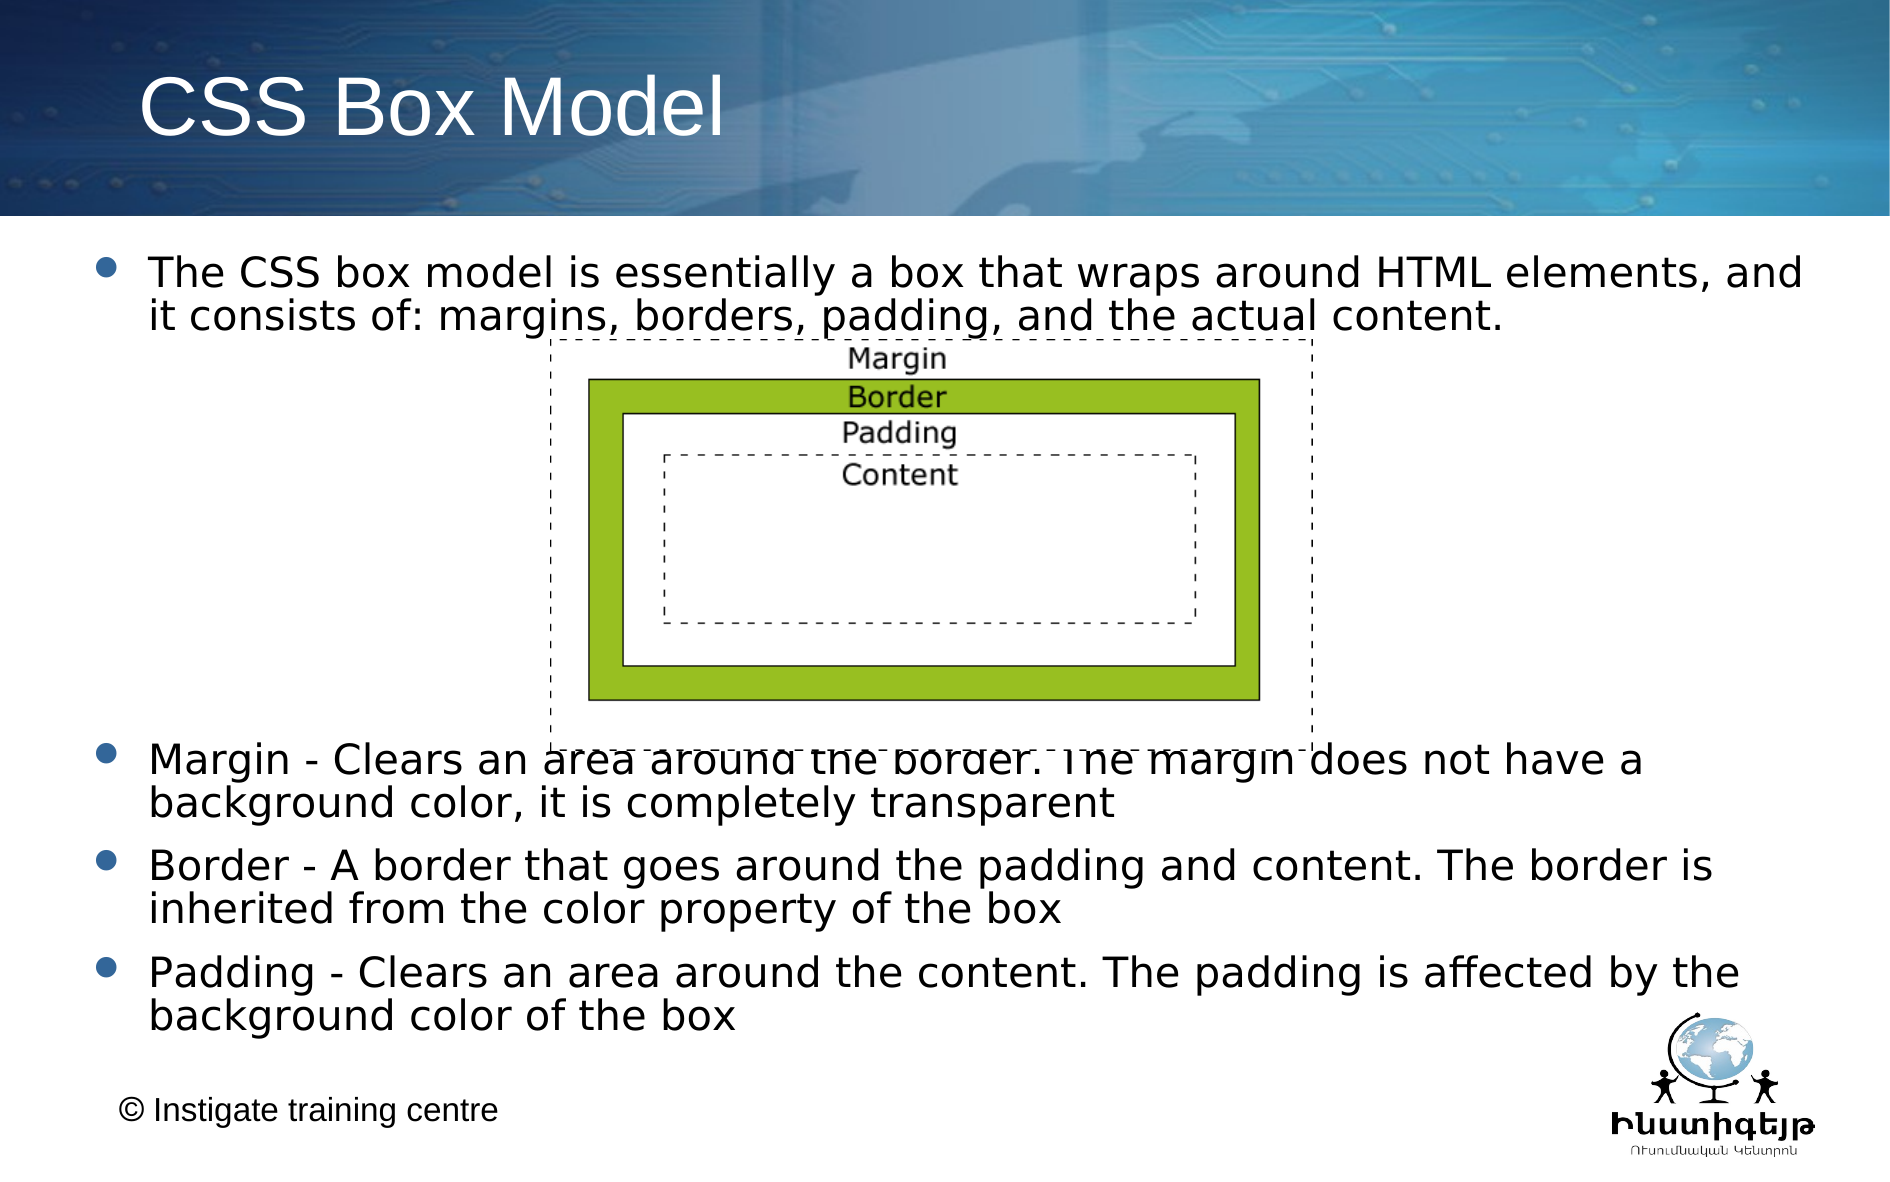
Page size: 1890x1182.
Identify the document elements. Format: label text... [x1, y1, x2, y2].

picture [0, 0, 1890, 216]
picture [550, 339, 1313, 751]
picture [1612, 1012, 1815, 1157]
list The CSS box model is essentially a box that wraps around HTML elements, and it consists of: margins, borders, padding, and the actual content. Margin - Clears an area around the border. The margin does not have a background color, it is completely transparent Border - A border that goes around the padding and content. The border is inherited from the color property of the box Padding - Clears an area around the content. The padding is affected by the background color of the box [93, 252, 1820, 278]
text_box CSS Box Model [138, 82, 1801, 93]
